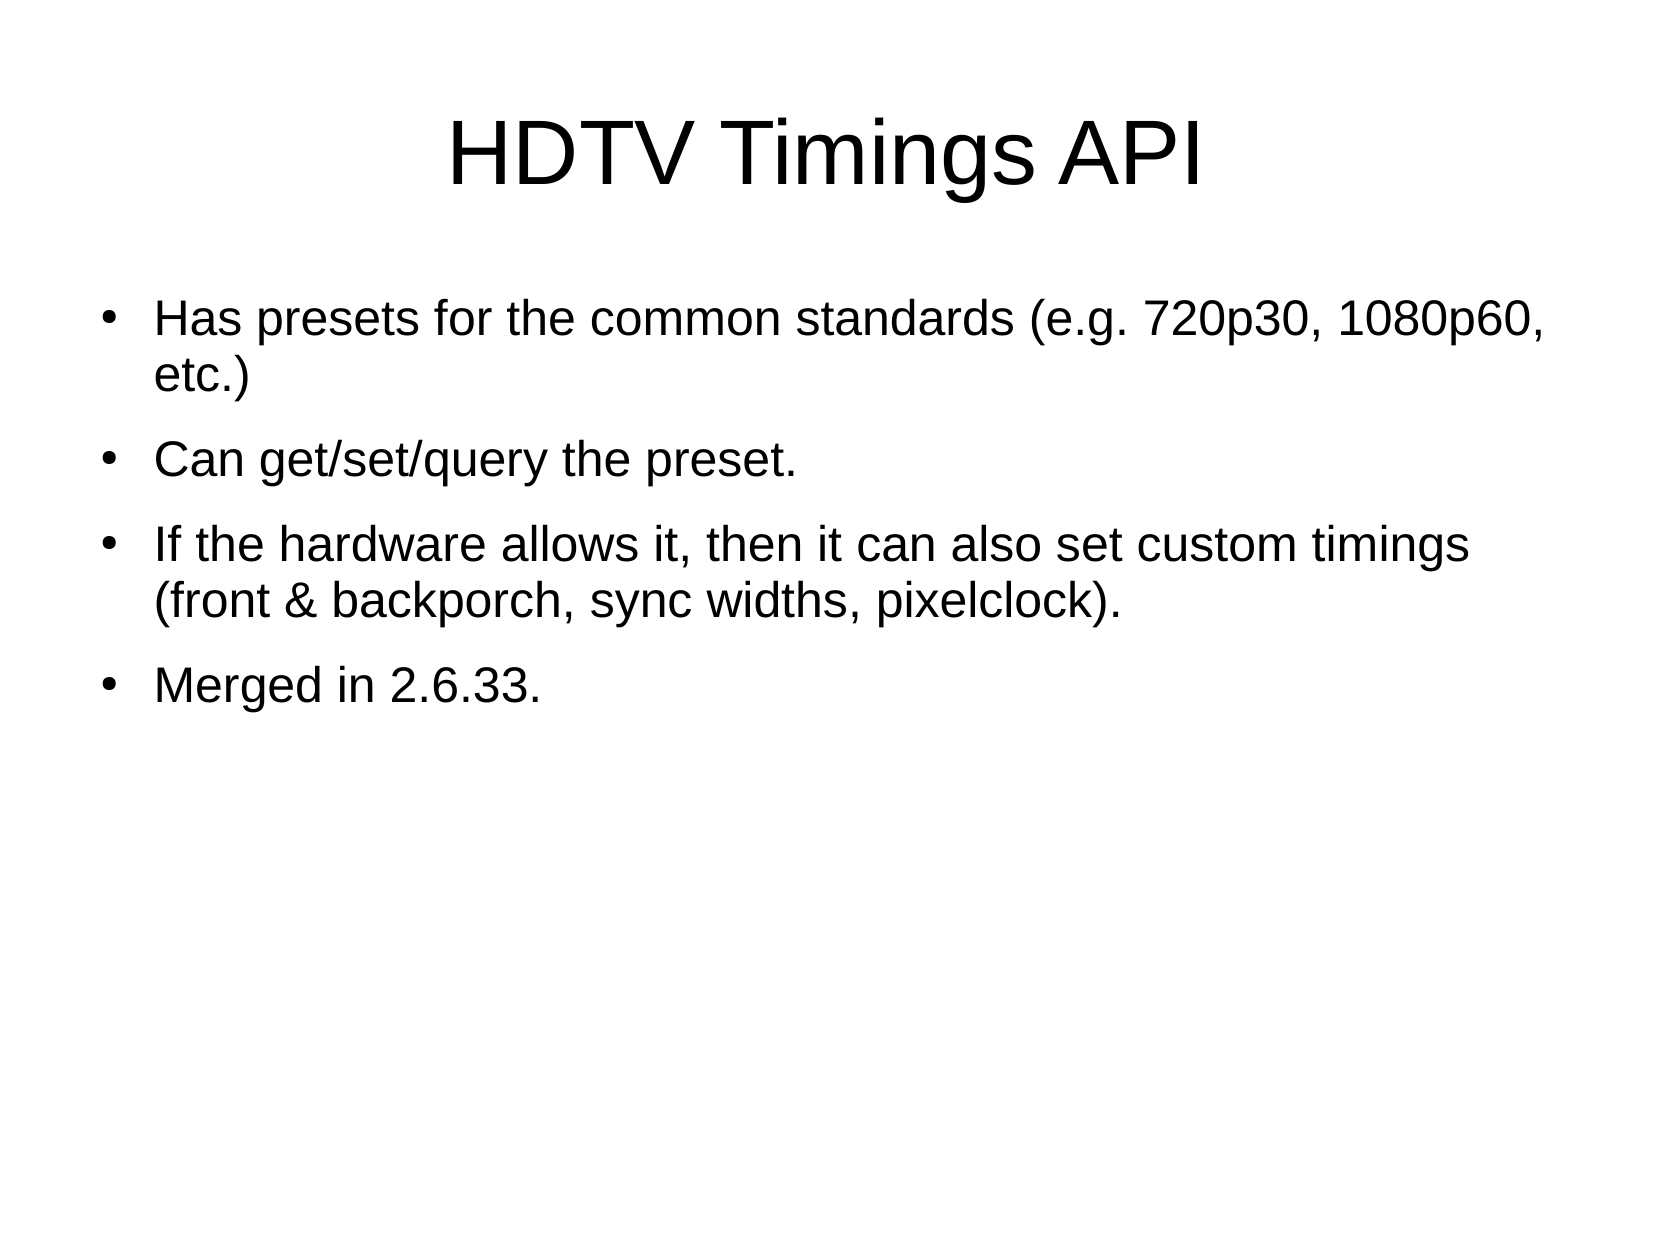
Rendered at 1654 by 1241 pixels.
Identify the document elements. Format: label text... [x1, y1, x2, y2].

list Has presets for the common standards (e.g. 720p30, 1080p60, etc.) Can get/set/query the preset. If the hardware allows it, then it can also set custom timings (front & backporch, sync widths, pixelclock). Merged in 2.6.33. [82, 290, 1571, 1094]
title HDTV Timings API [82, 56, 1571, 250]
